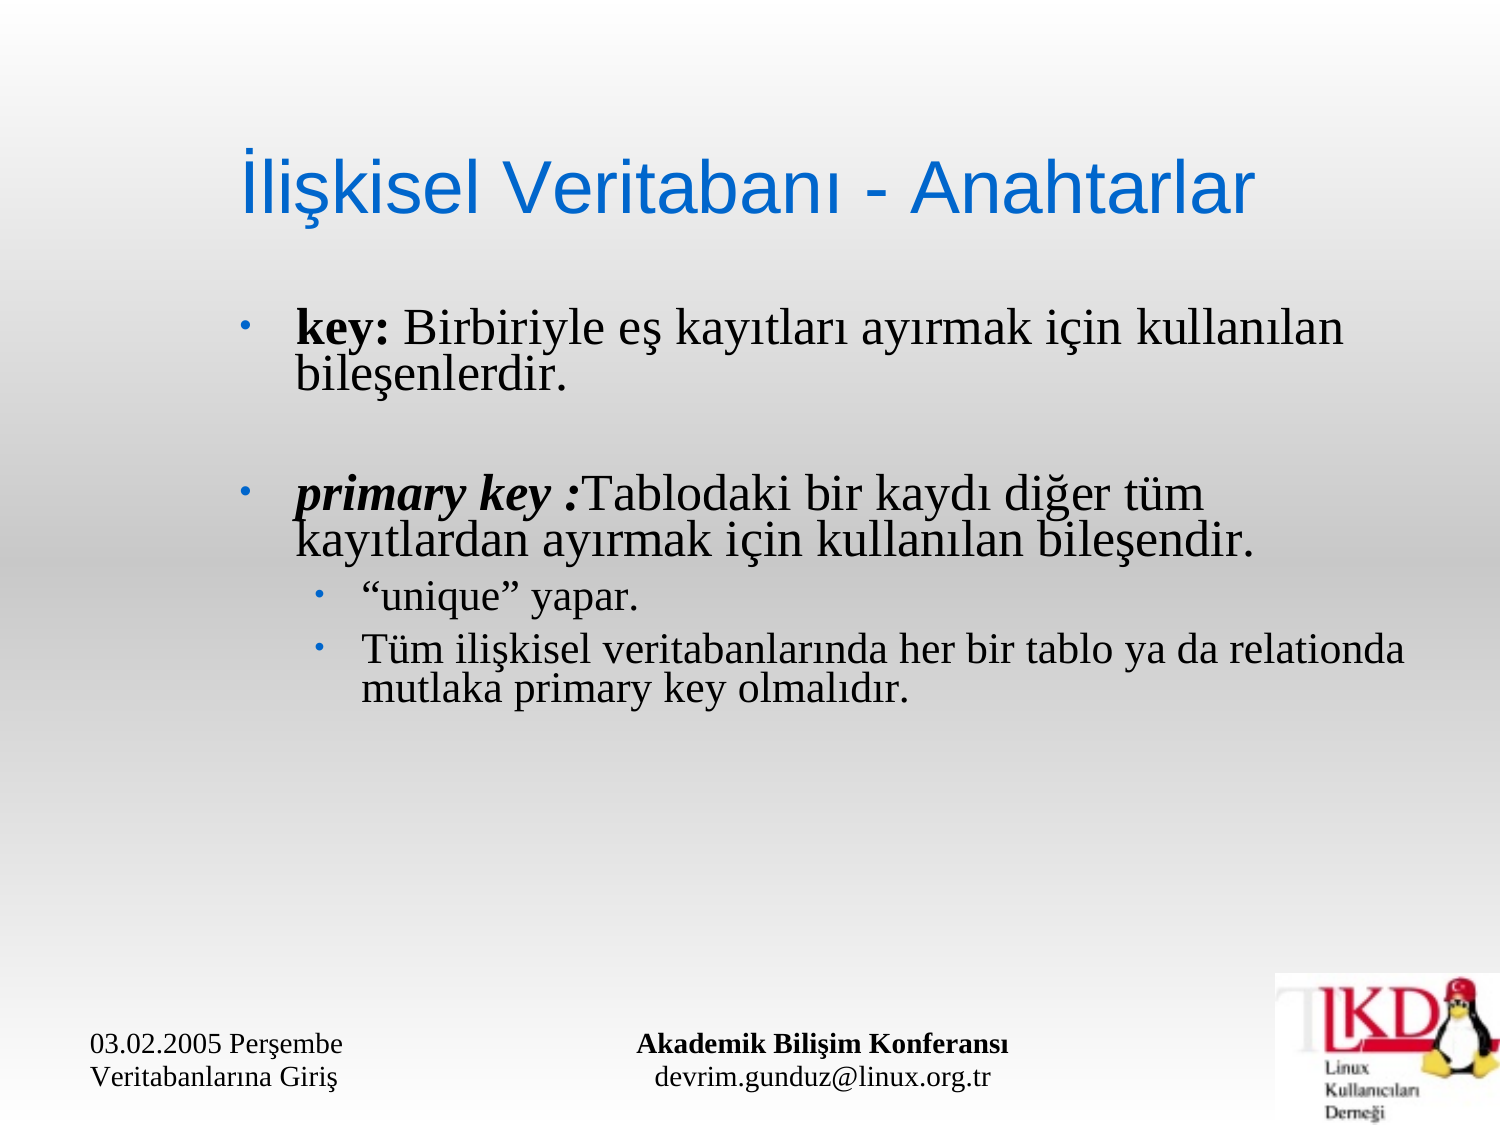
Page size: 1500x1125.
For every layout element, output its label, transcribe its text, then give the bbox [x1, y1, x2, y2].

title İlişkisel Veritabanı - Anahtarlar [224, 49, 1425, 237]
list key: Birbiriyle eş kayıtları ayırmak için kullanılan bileşenlerdir. primary key :Tablodaki bir kaydı diğer tüm kayıtlardan ayırmak için kullanılan bileşendir. “unique” yapar. Tüm ilişkisel veritabanlarında her bir tablo ya da relationda mutlaka primary key olmalıdır. [224, 299, 1425, 975]
picture [1275, 973, 1500, 1125]
